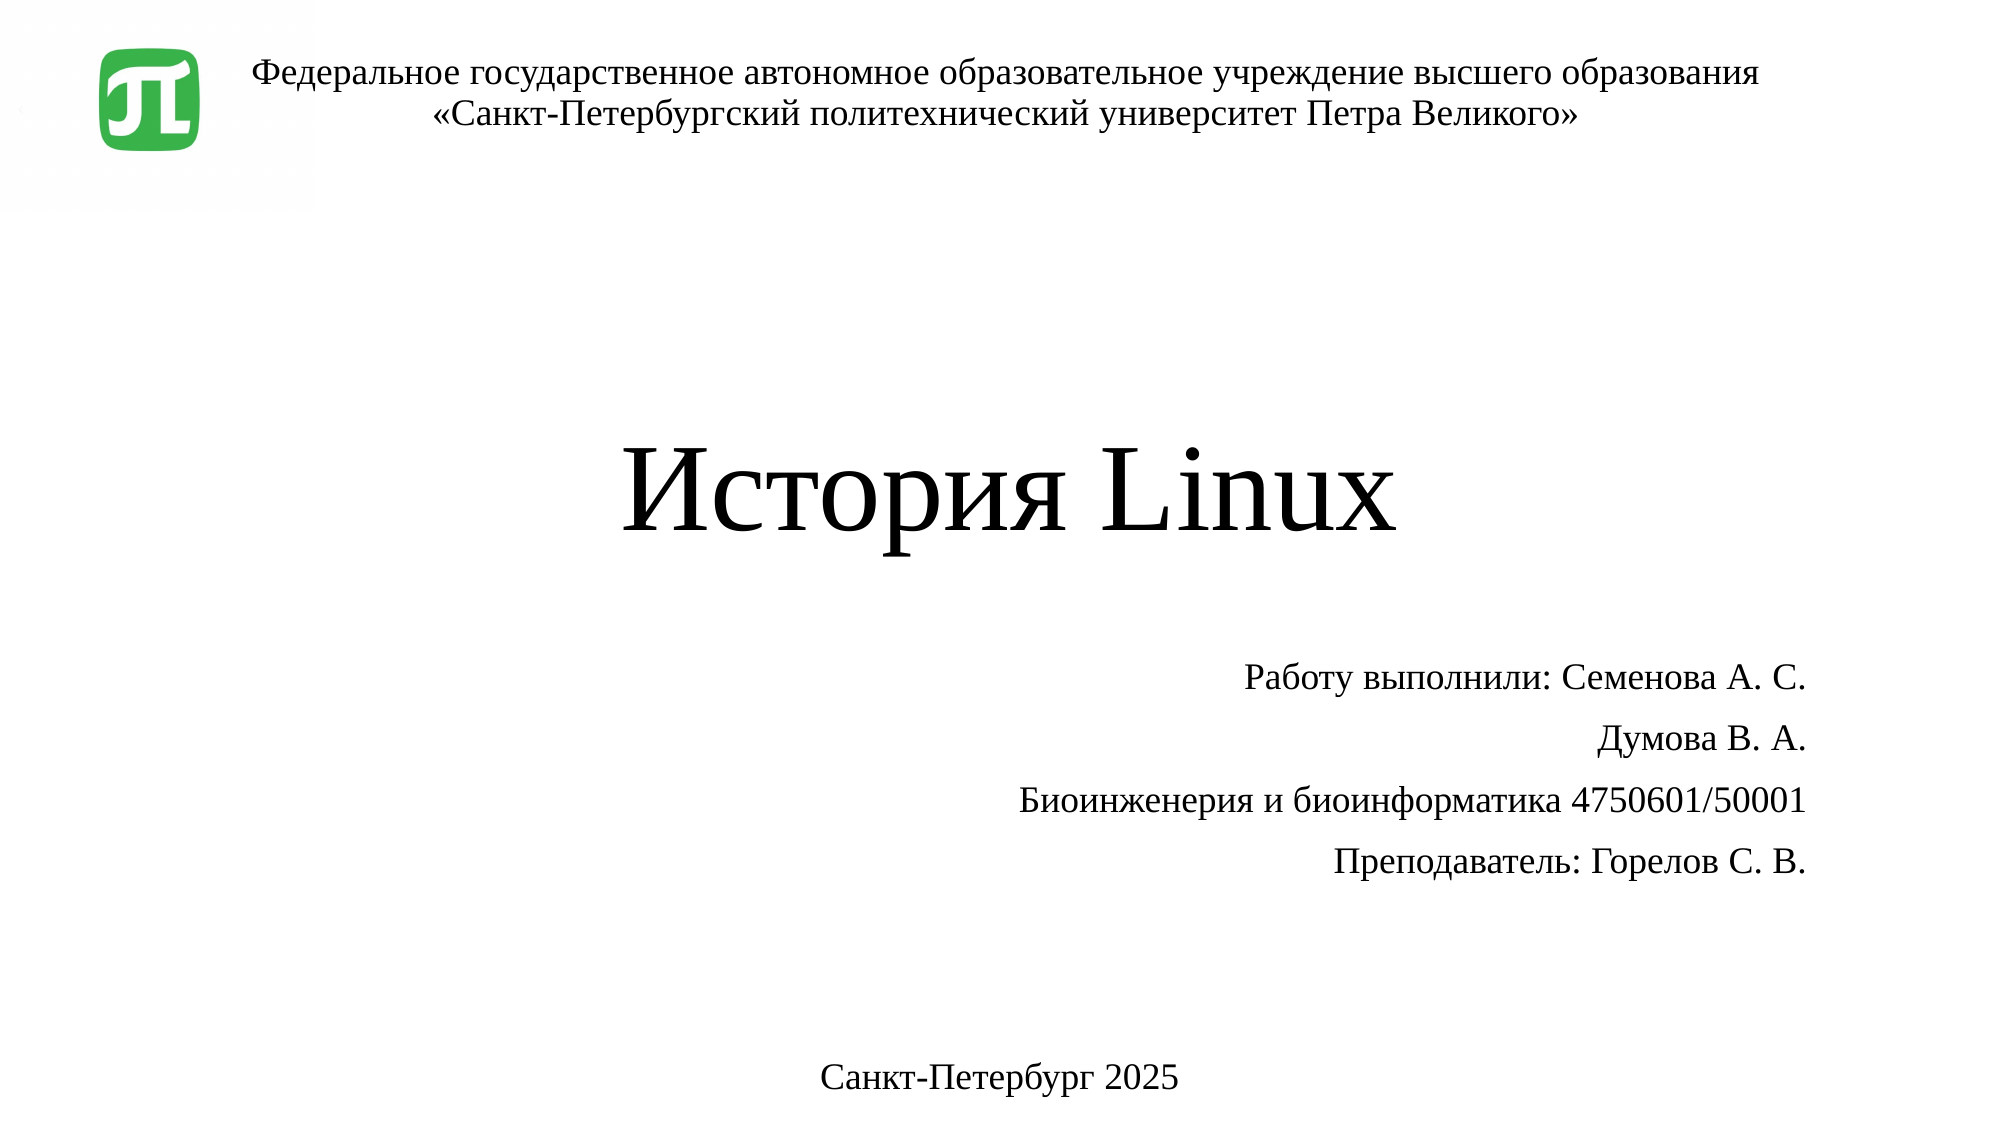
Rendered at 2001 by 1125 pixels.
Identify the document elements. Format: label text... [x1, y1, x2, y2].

text_box Федеральное государственное автономное образовательное учреждение высшего образования «Санкт-Петербургский политехнический университет Петра Великого» [236, 43, 2000, 266]
picture [0, 0, 315, 211]
text_box Санкт-Петербург 2025 [0, 895, 2000, 1093]
subtitle Работу выполнили: Семенова А. С. Думова В. А. Биоинженерия и биоинформатика 4750601/50001 Преподаватель: Горелов С. В. [1003, 649, 1949, 895]
title История Linux [259, 266, 1760, 565]
